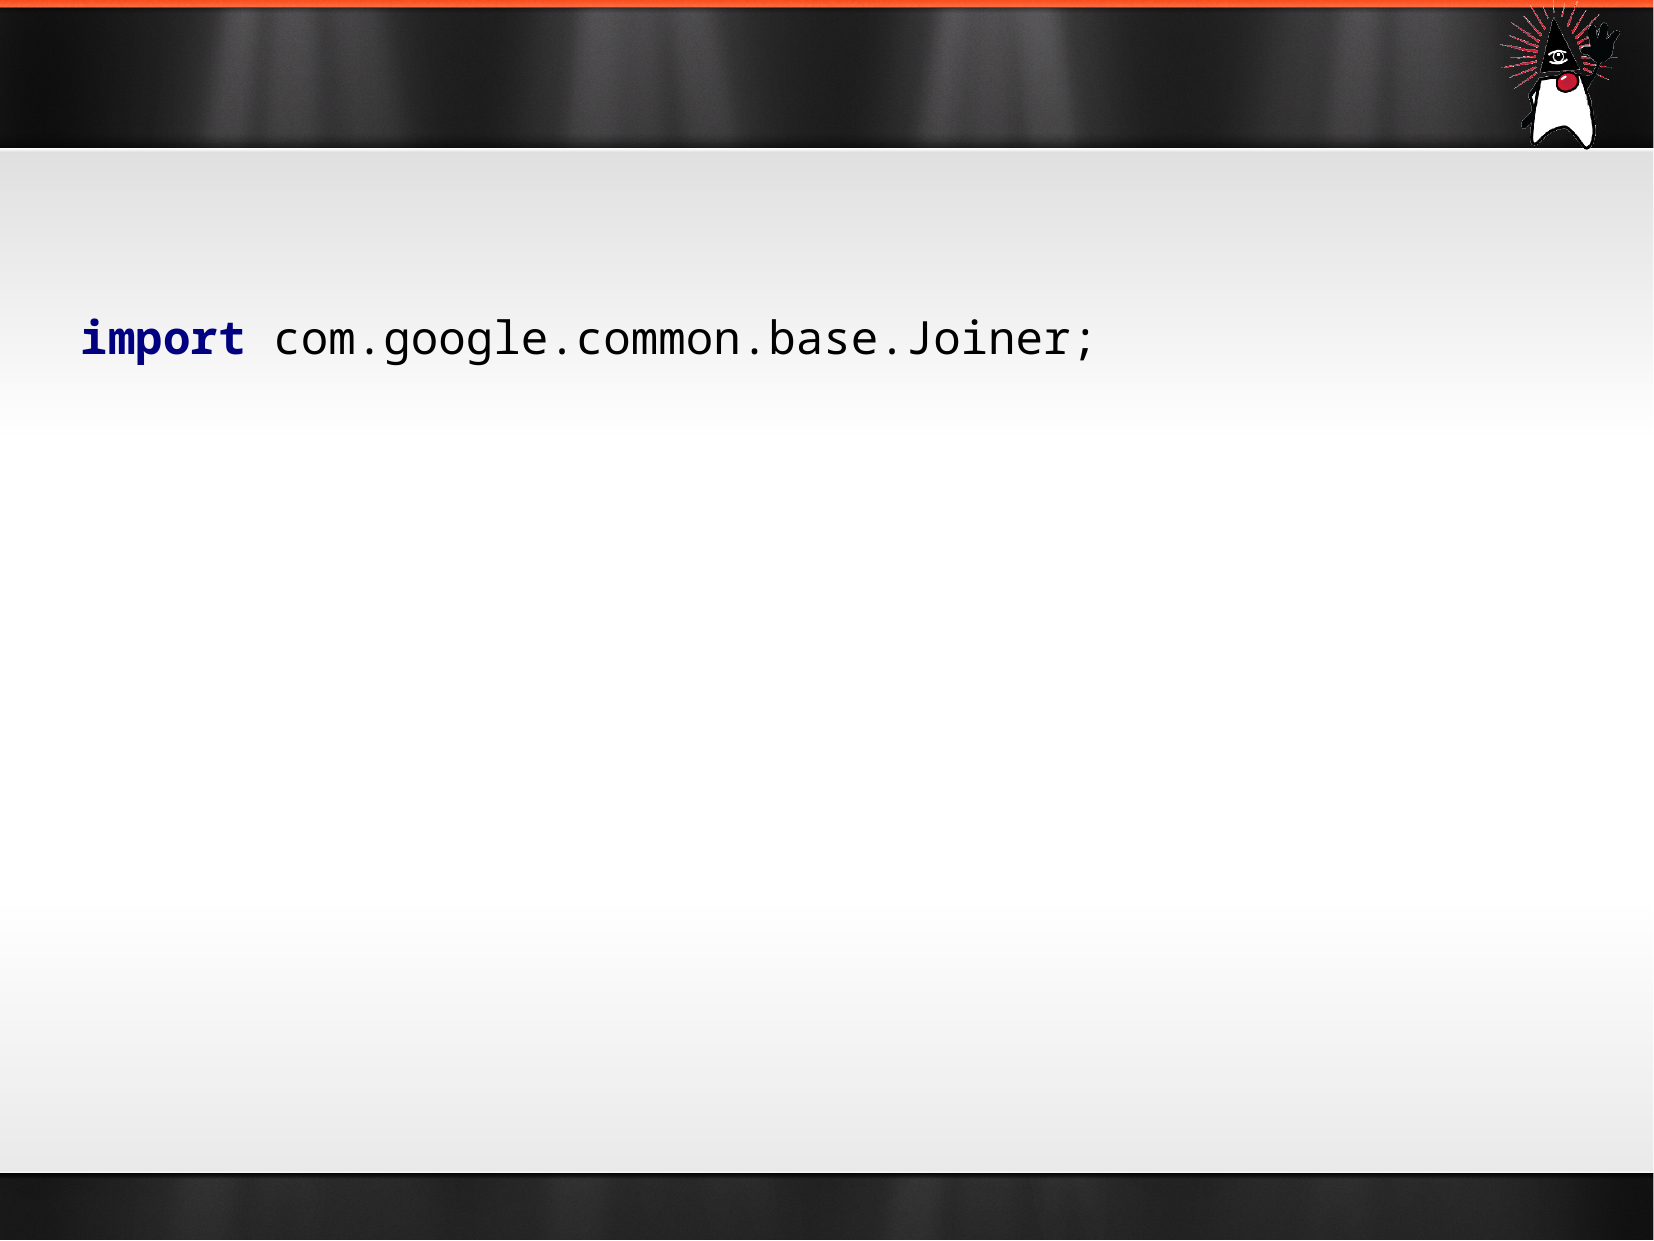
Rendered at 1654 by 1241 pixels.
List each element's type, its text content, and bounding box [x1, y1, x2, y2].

subtitle import com.google.common.base.Joiner; [80, 305, 1654, 1125]
picture [0, 0, 1654, 1240]
